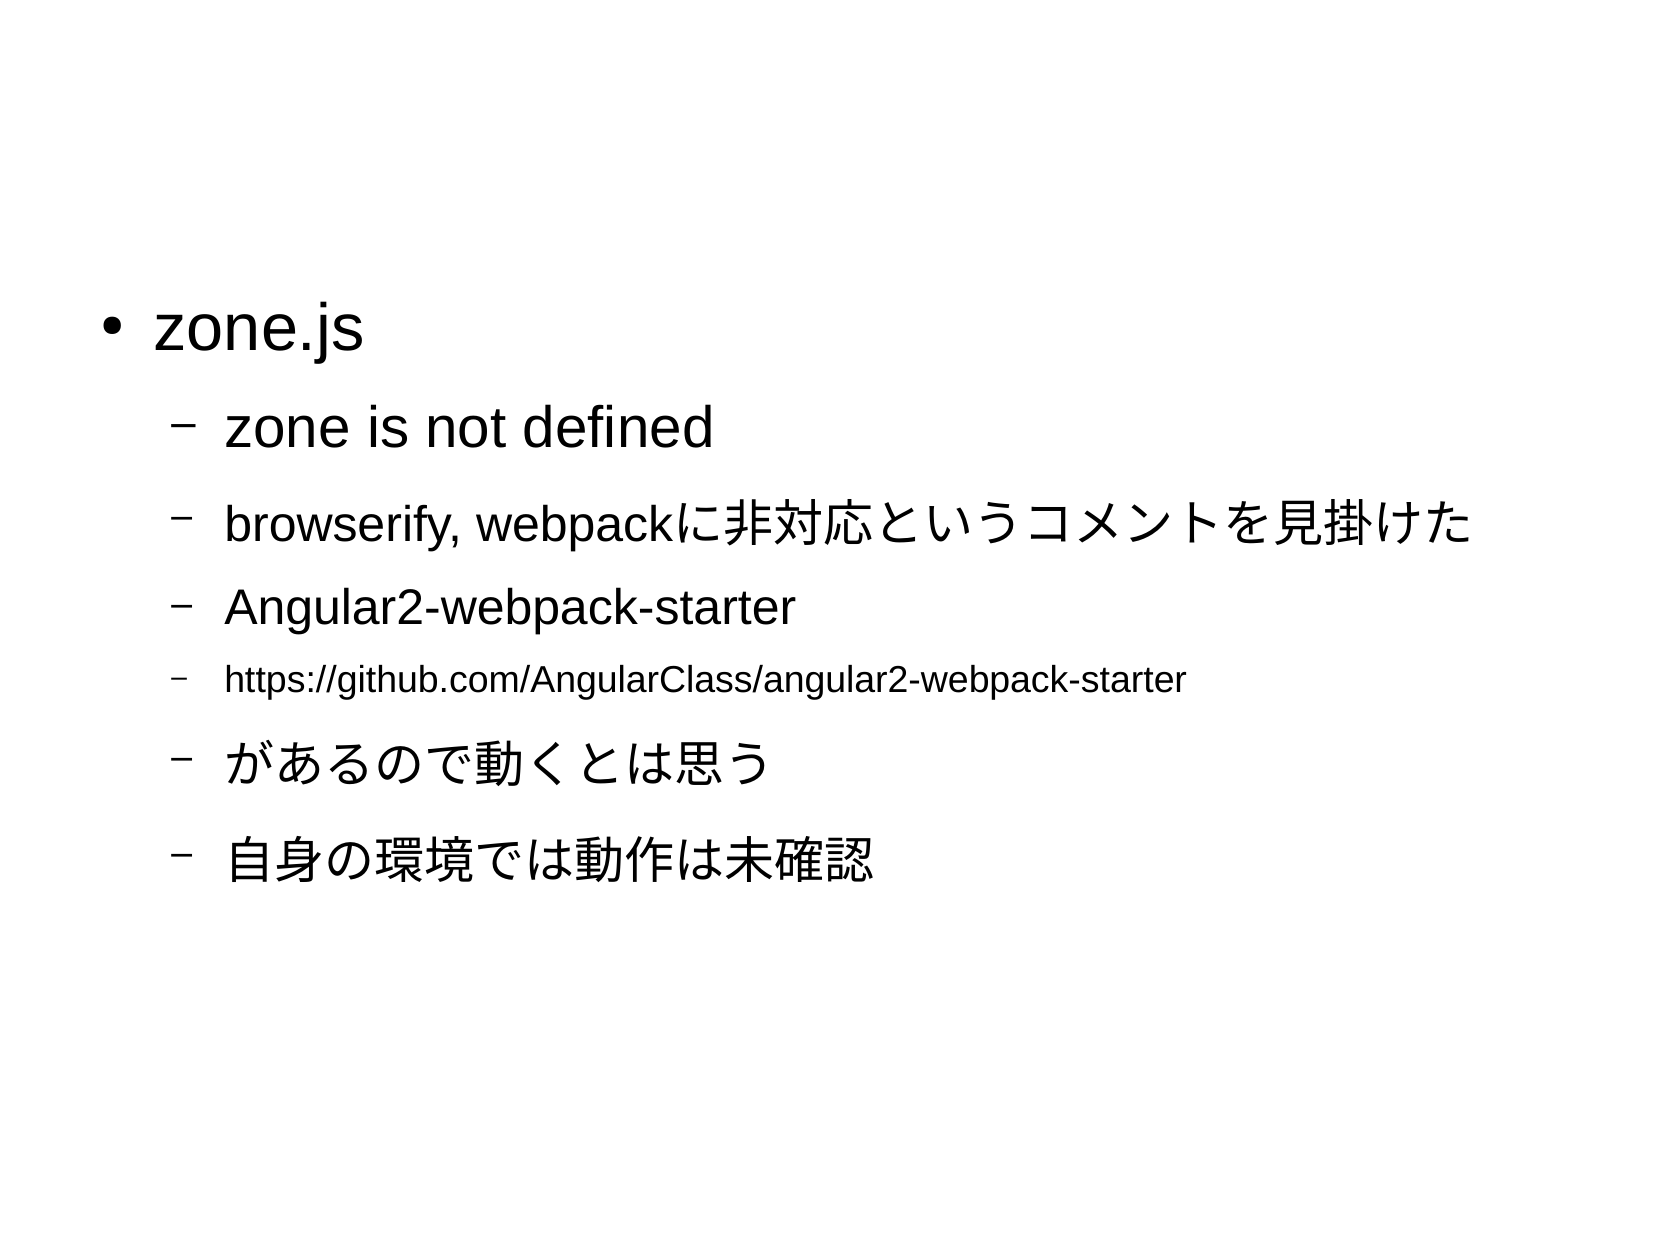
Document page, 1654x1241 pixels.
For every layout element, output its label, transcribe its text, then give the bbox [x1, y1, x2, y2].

list zone.js zone is not defined browserify, webpackに非対応というコメントを見掛けた Angular2-webpack-starter https://github.com/AngularClass/angular2-webpack-starter があるので動くとは思う 自身の環境では動作は未確認 [82, 290, 1571, 1010]
